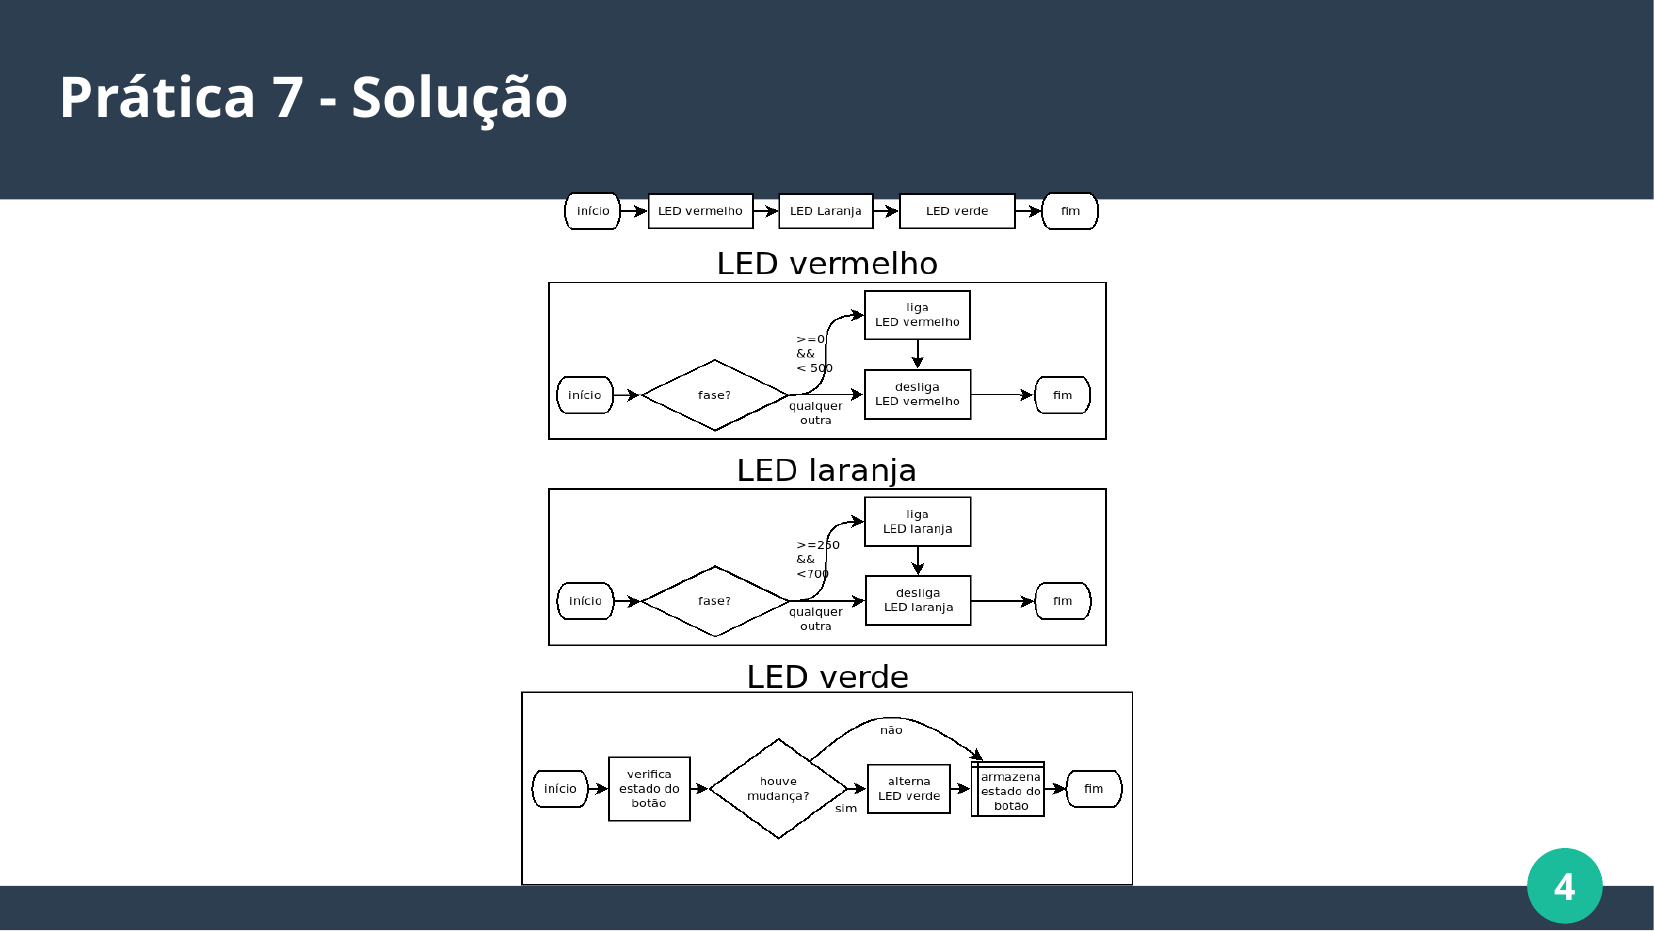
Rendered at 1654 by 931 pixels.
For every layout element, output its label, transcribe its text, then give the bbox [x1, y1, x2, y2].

title Prática 7 - Solução [59, 37, 1595, 155]
picture [520, 190, 1133, 886]
